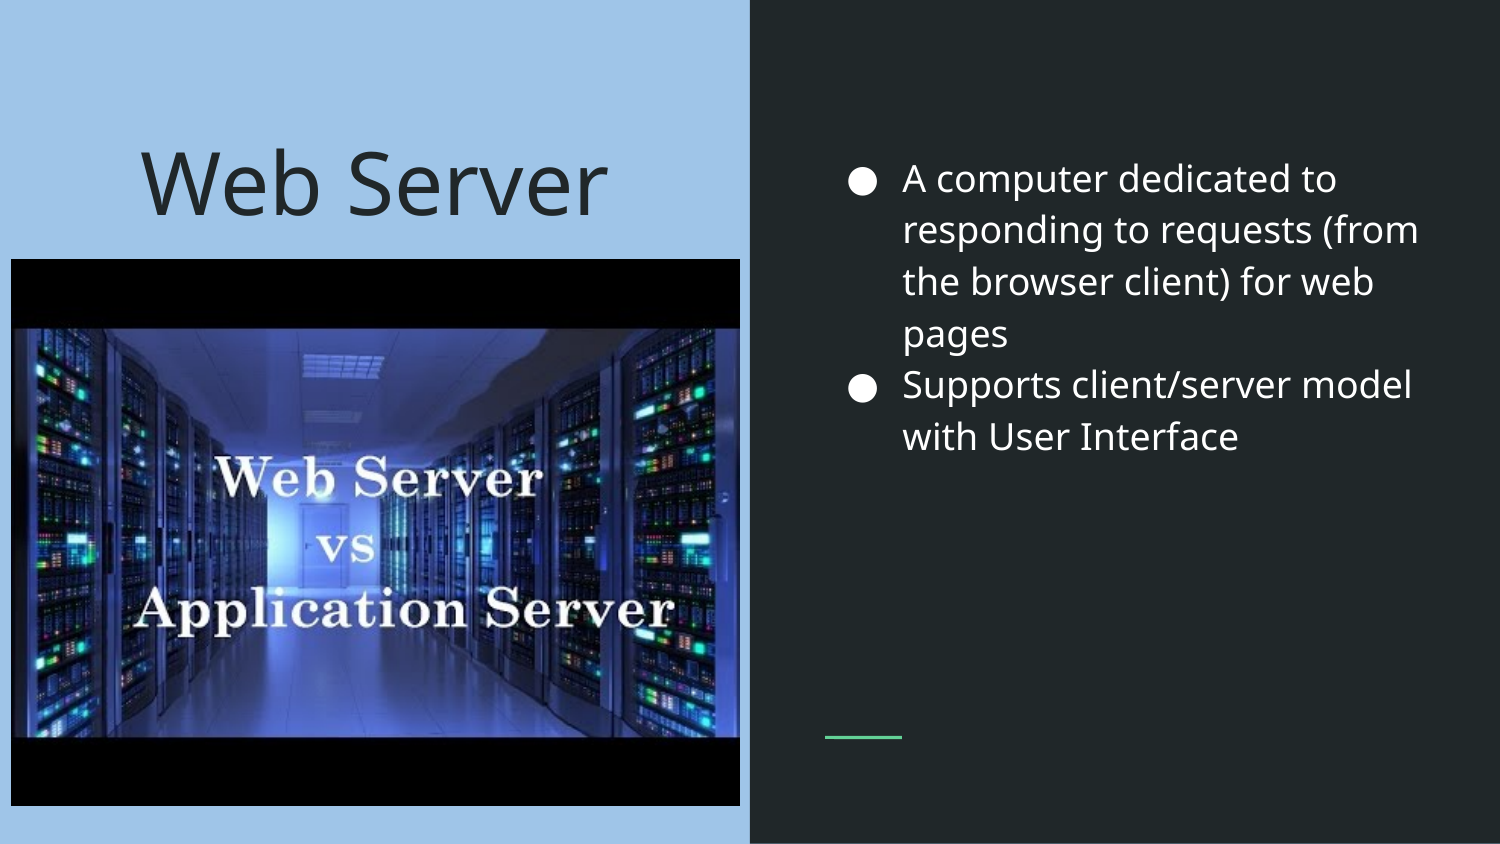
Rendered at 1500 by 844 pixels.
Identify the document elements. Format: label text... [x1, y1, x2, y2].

list A computer dedicated to responding to requests (from the browser client) for web pages Supports client/server model with User Interface [812, 0, 1442, 607]
picture [11, 259, 740, 806]
title Web Server [43, 0, 708, 248]
